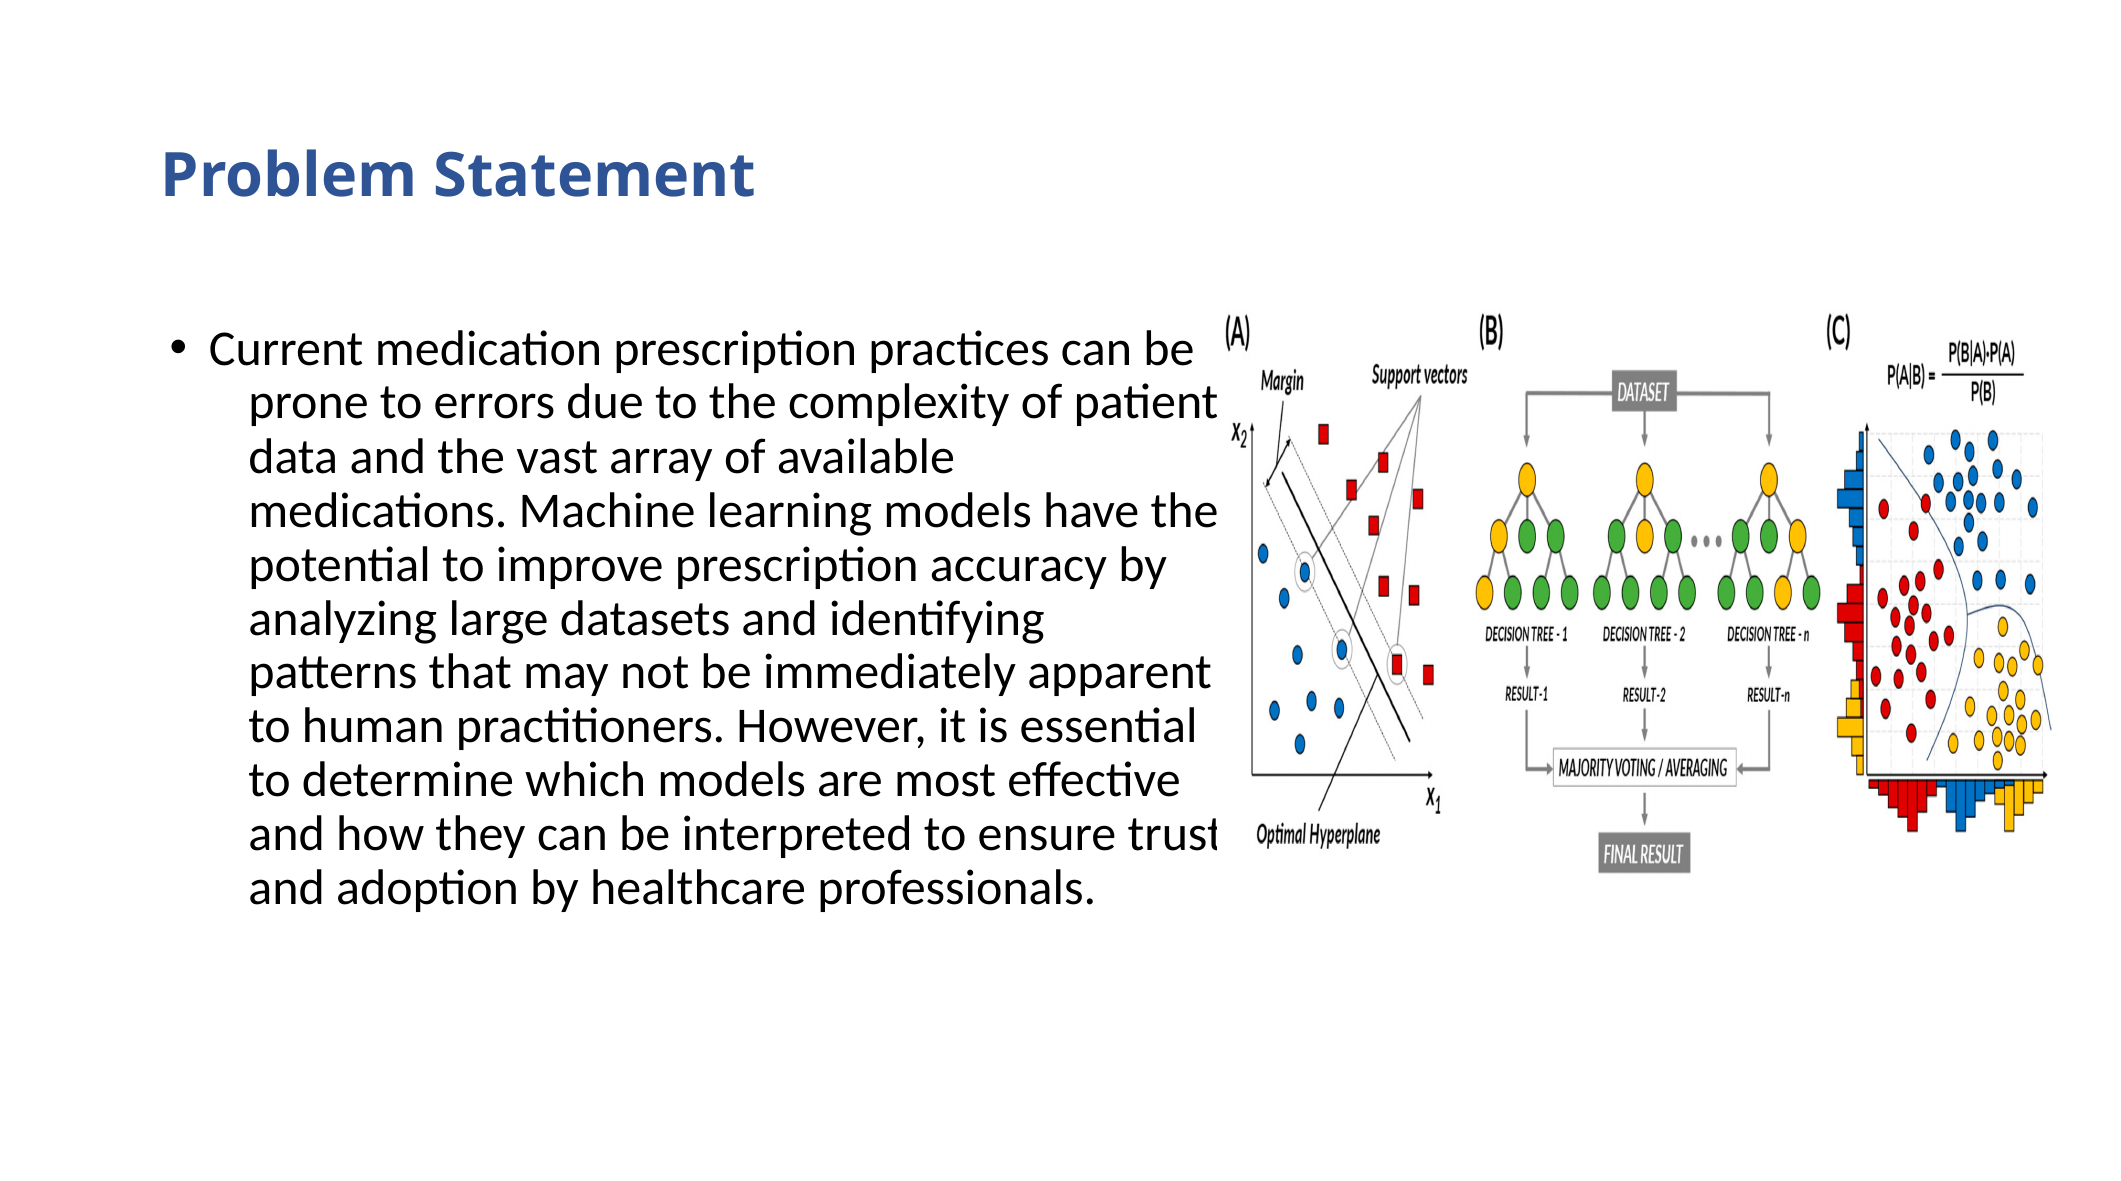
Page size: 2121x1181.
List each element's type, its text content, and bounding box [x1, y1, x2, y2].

title Problem Statement [145, 62, 1975, 292]
picture [1217, 293, 2061, 891]
list Current medication prescription practices can be prone to errors due to the complexity of patient data and the vast array of available medications. Machine learning models have the potential to improve prescription accuracy by analyzing large datasets and identifying patterns that may not be immediately apparent to human practitioners. However, it is essential to determine which models are most effective and how they can be interpreted to ensure trust and adoption by healthcare professionals. [154, 314, 1240, 987]
